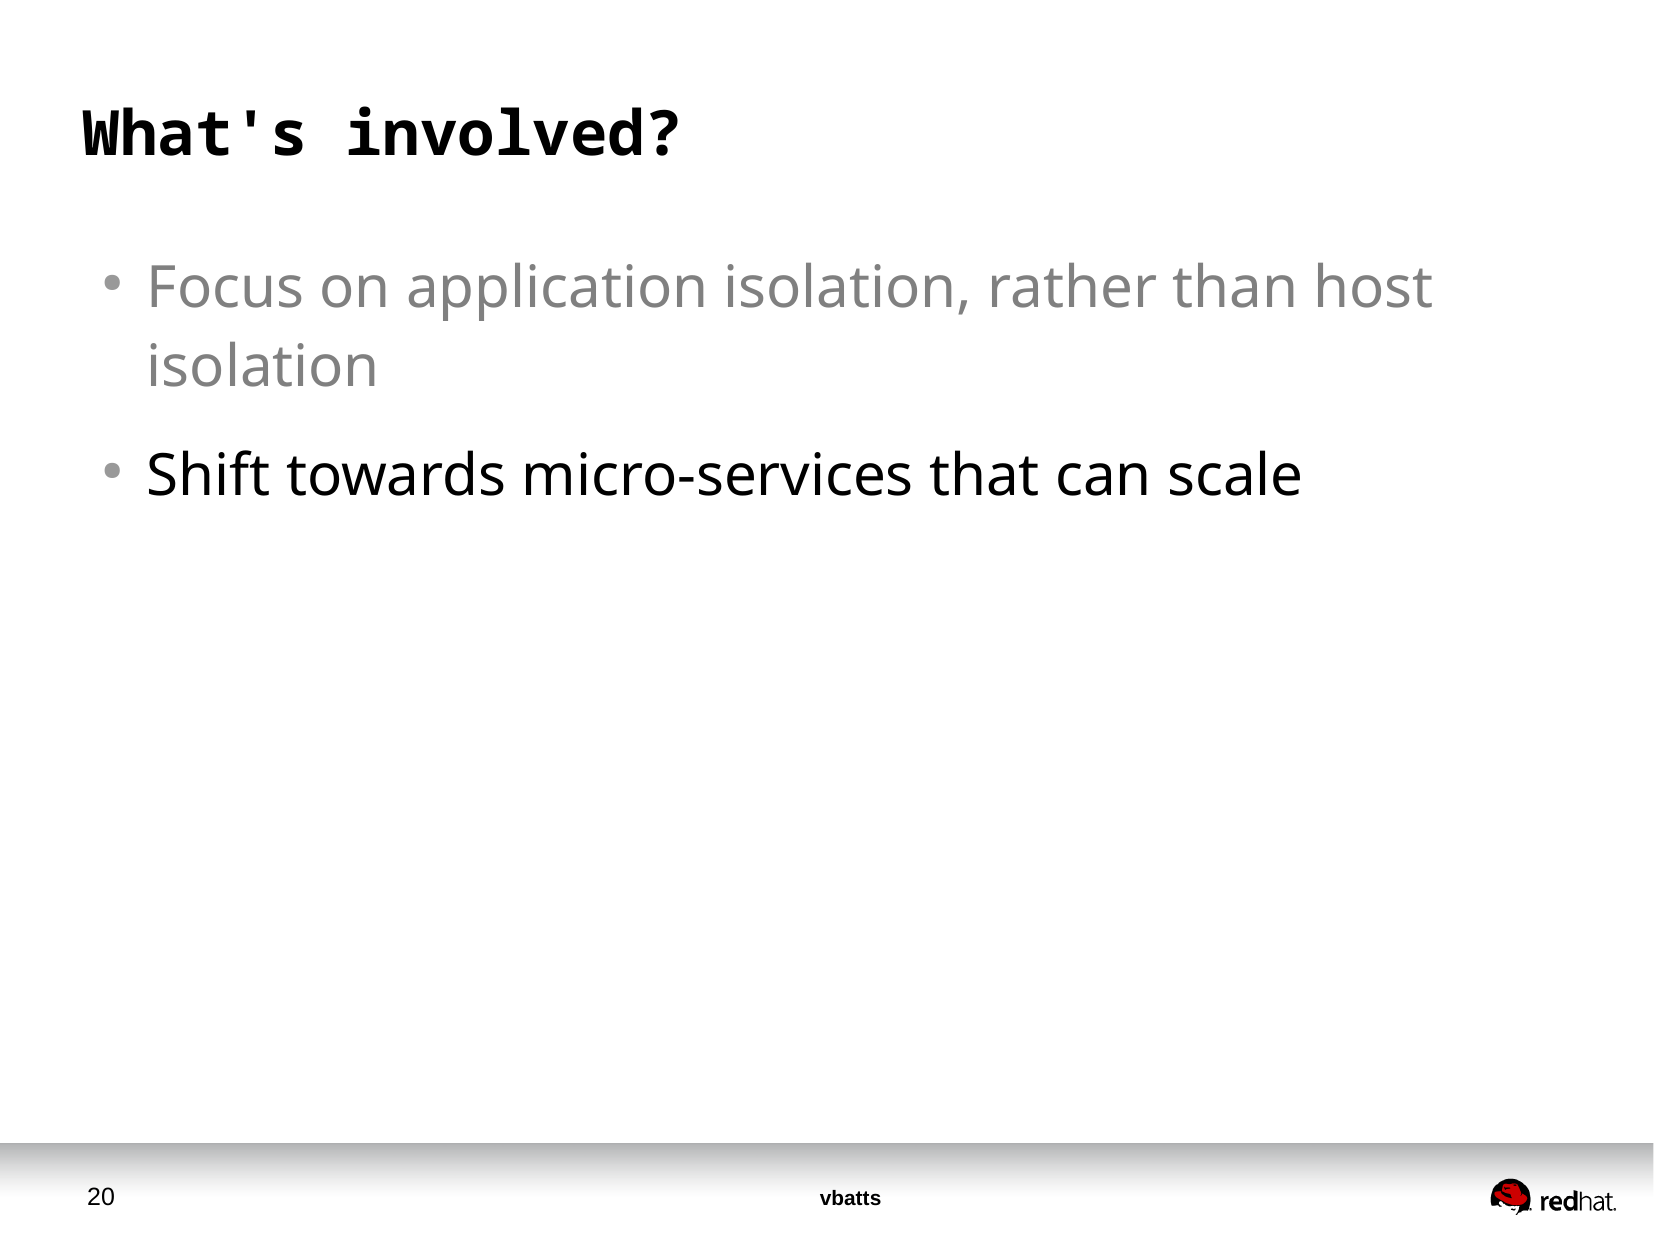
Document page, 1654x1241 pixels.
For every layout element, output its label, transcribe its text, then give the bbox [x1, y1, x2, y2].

text_box [86, 244, 1576, 1054]
picture [0, 1143, 1654, 1241]
title What's involved? [82, 37, 1571, 226]
